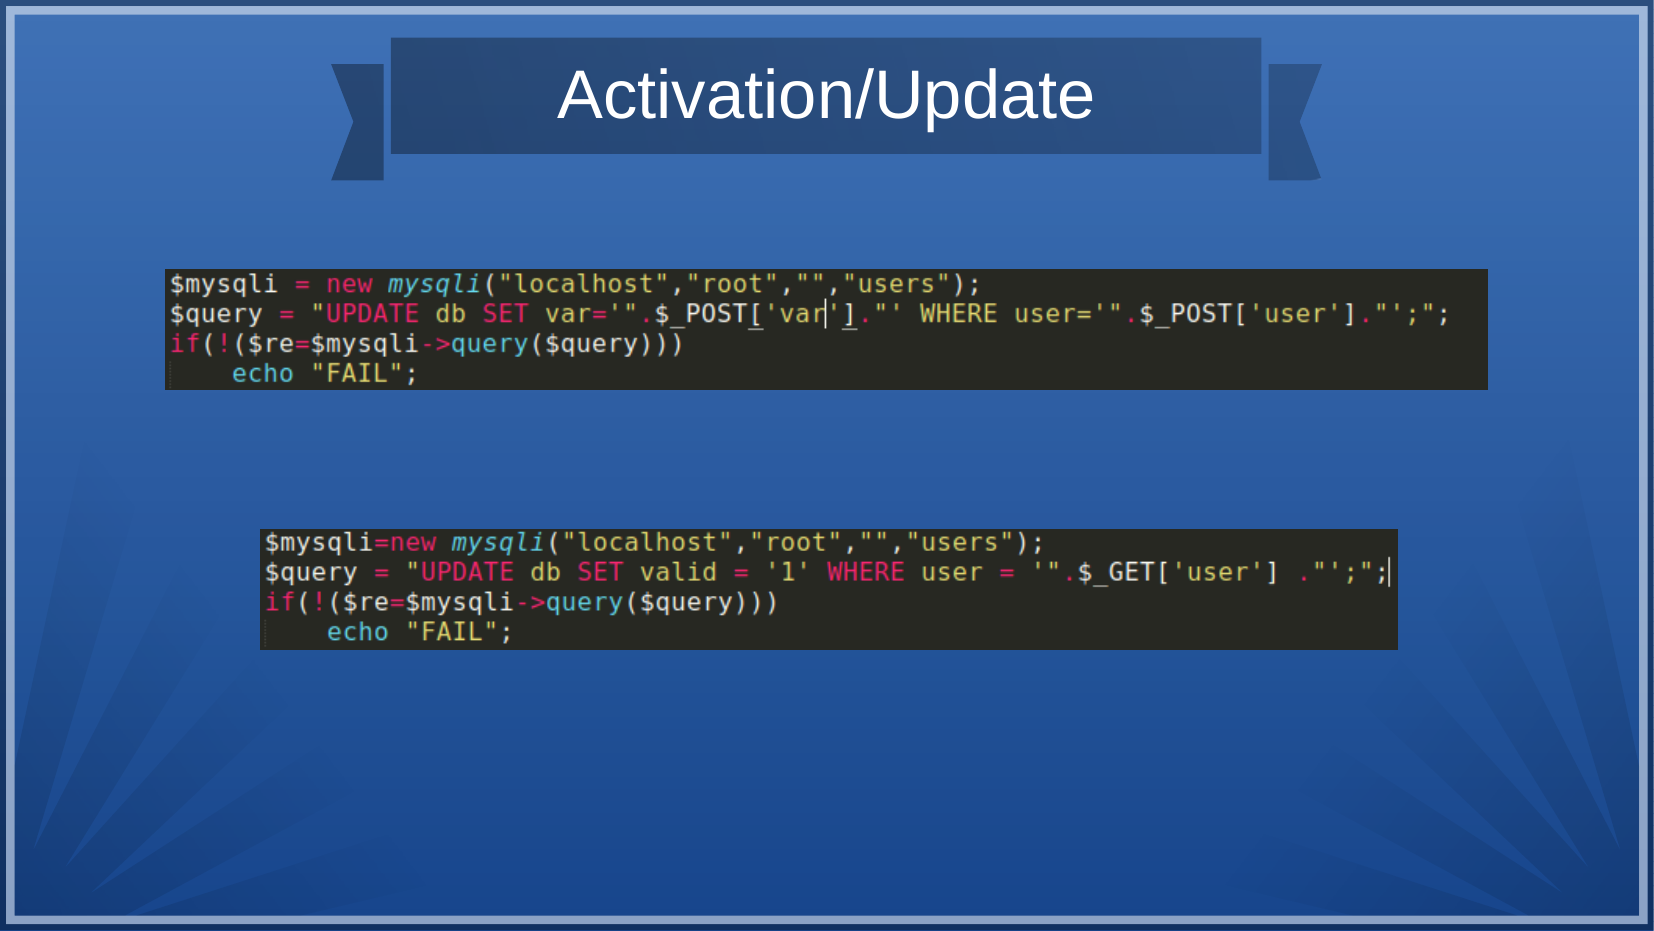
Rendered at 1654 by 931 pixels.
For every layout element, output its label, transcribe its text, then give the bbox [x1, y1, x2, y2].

picture [165, 269, 1488, 390]
picture [260, 529, 1398, 650]
title Activation/Update [389, 35, 1264, 154]
